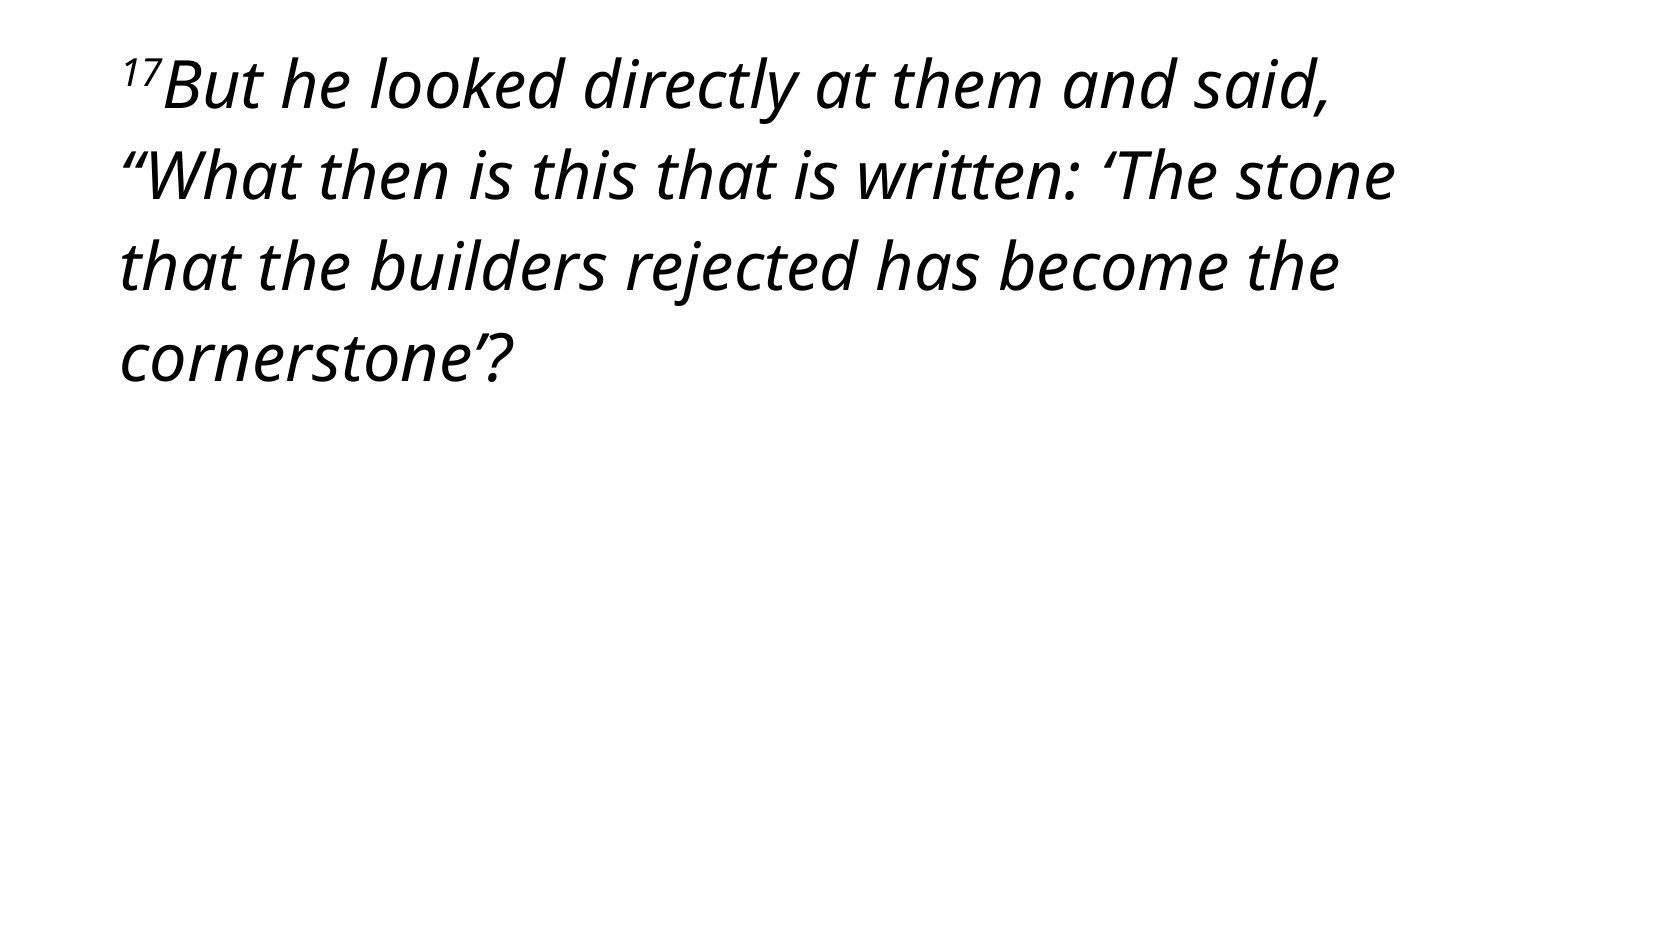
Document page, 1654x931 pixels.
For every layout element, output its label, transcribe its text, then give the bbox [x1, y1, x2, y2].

text_box 17But he looked directly at them and said, “What then is this that is written: ‘The stone that the builders rejected has become the cornerstone’? [105, 30, 1546, 421]
